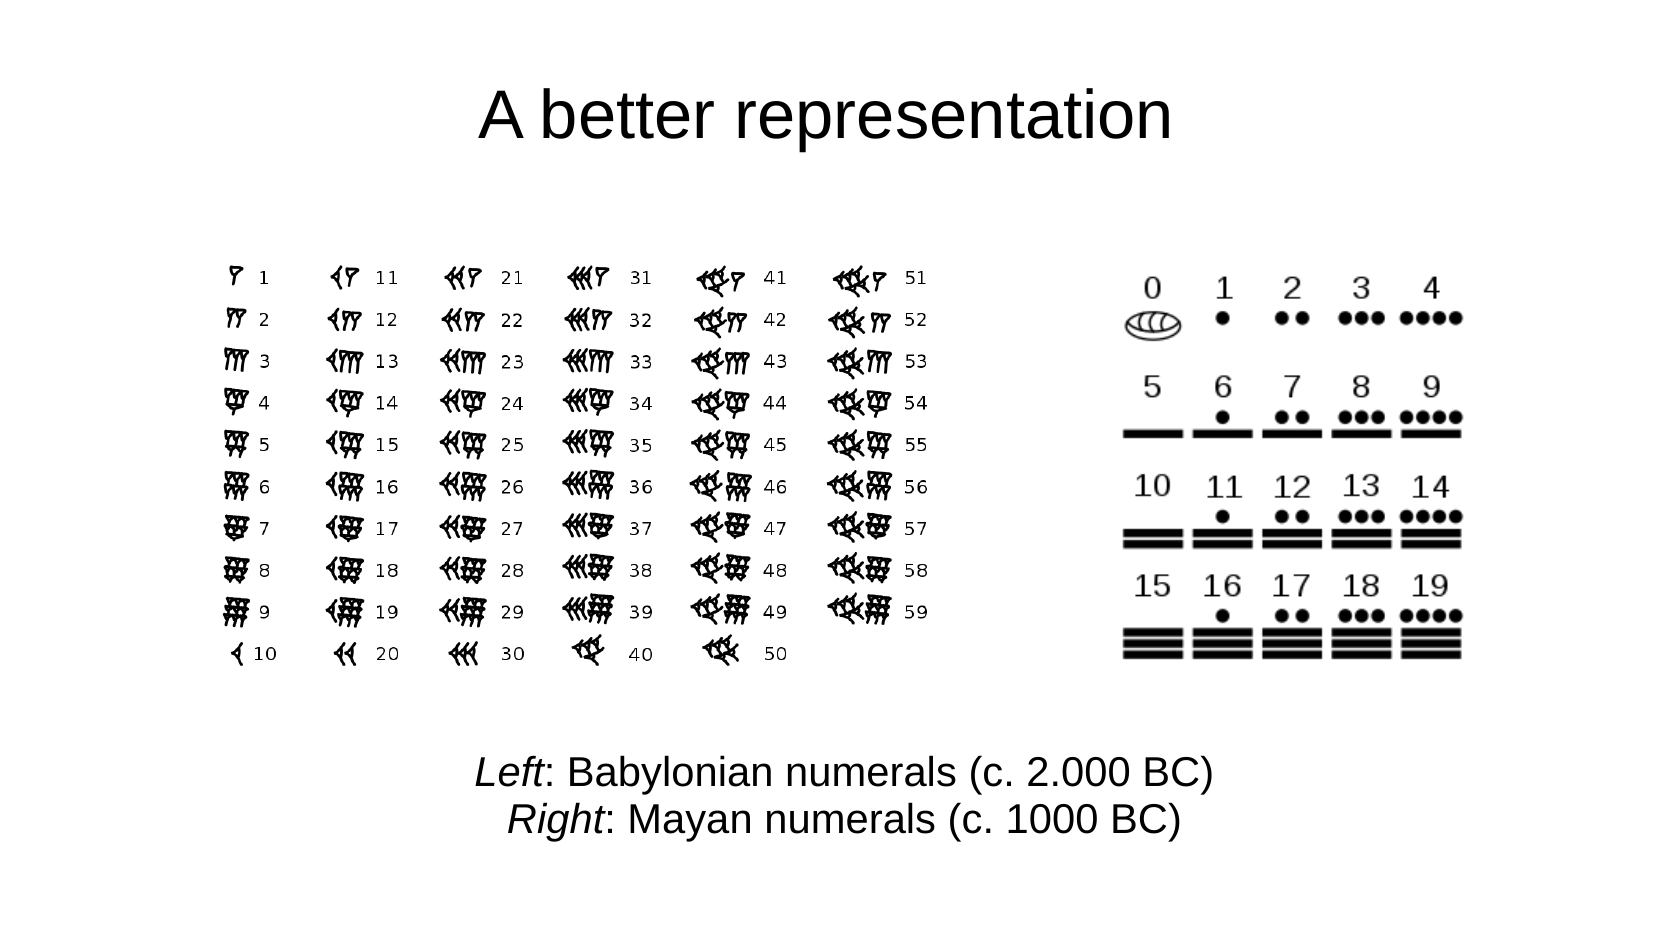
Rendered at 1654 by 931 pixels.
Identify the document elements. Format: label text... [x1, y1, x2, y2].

title A better representation [82, 37, 1571, 193]
picture [1120, 266, 1465, 664]
picture [194, 243, 945, 688]
subtitle Left: Babylonian numerals (c. 2.000 BC) Right: Mayan numerals (c. 1000 BC) [82, 749, 1571, 843]
